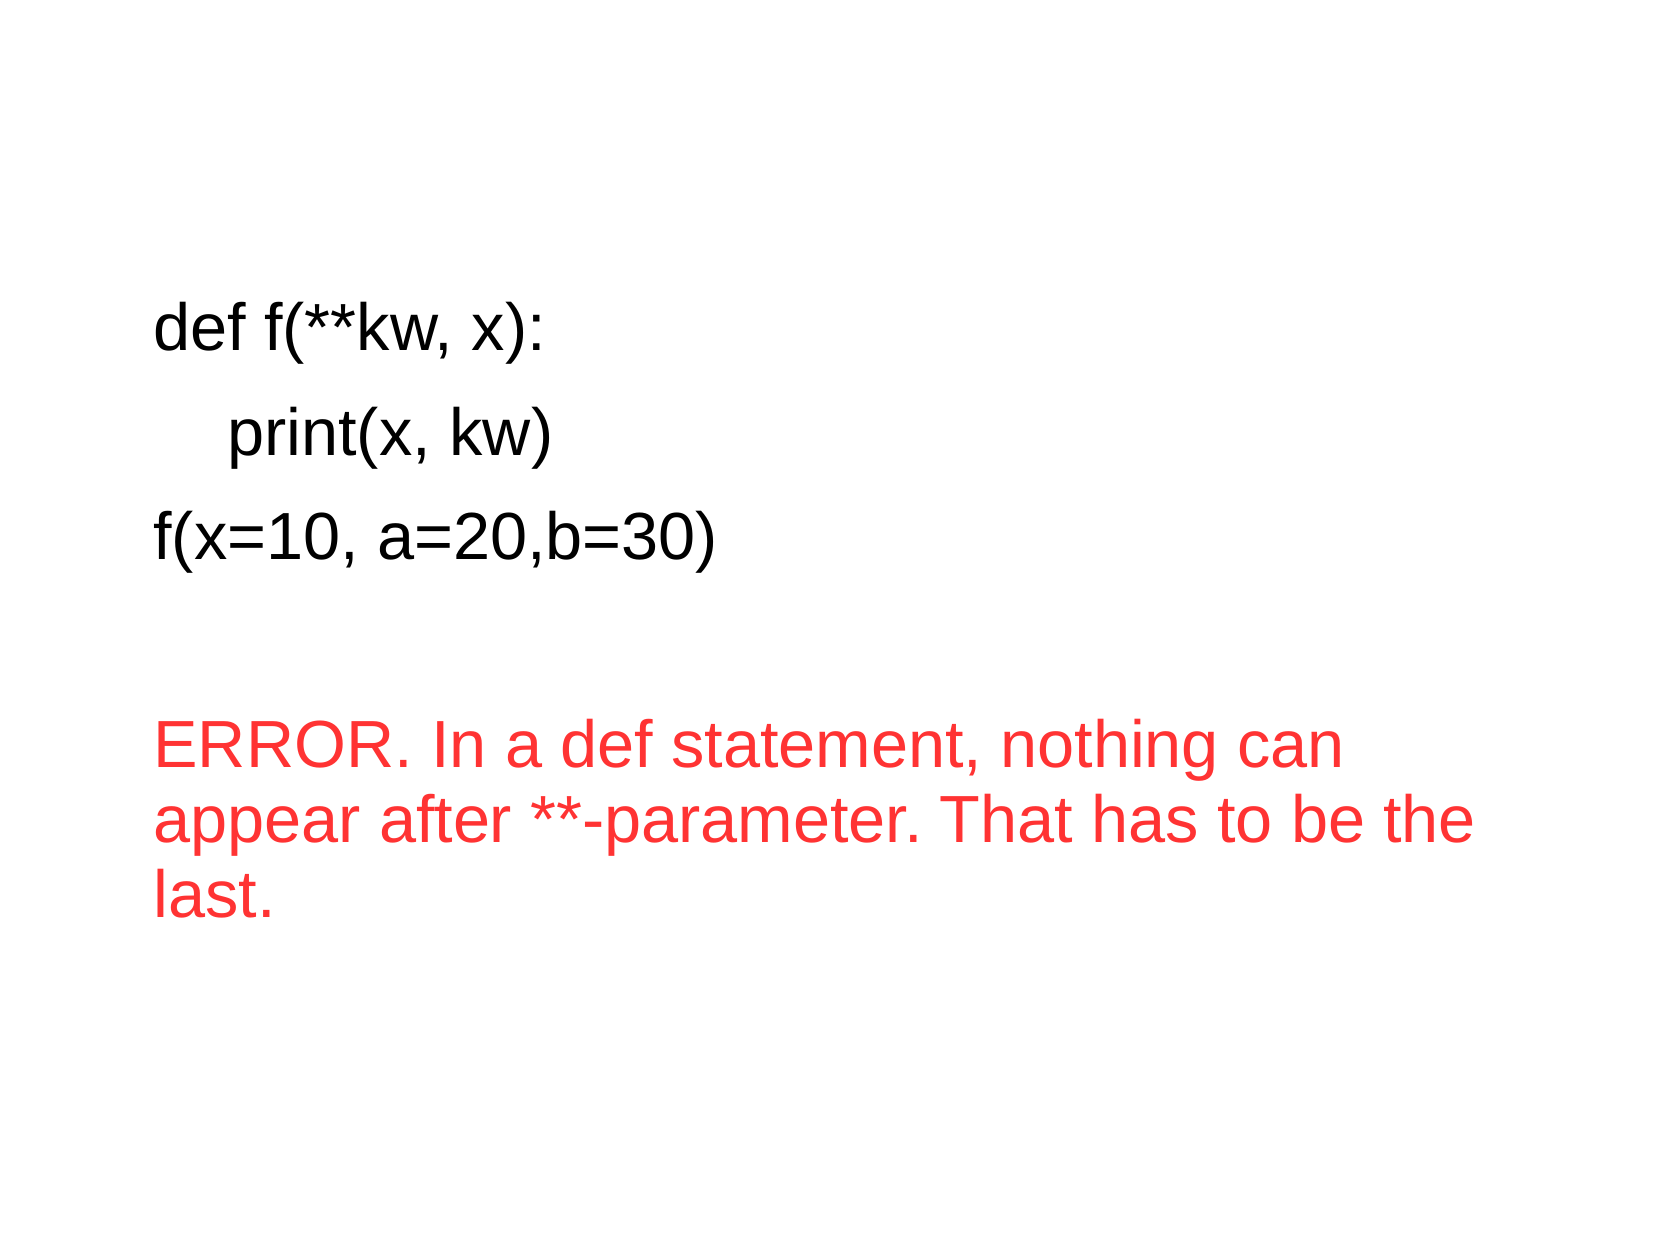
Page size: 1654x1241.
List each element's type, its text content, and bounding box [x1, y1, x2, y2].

list def f(**kw, x): print(x, kw) f(x=10, a=20,b=30) ERROR. In a def statement, nothing can appear after **-parameter. That has to be the last. [82, 290, 1571, 1010]
